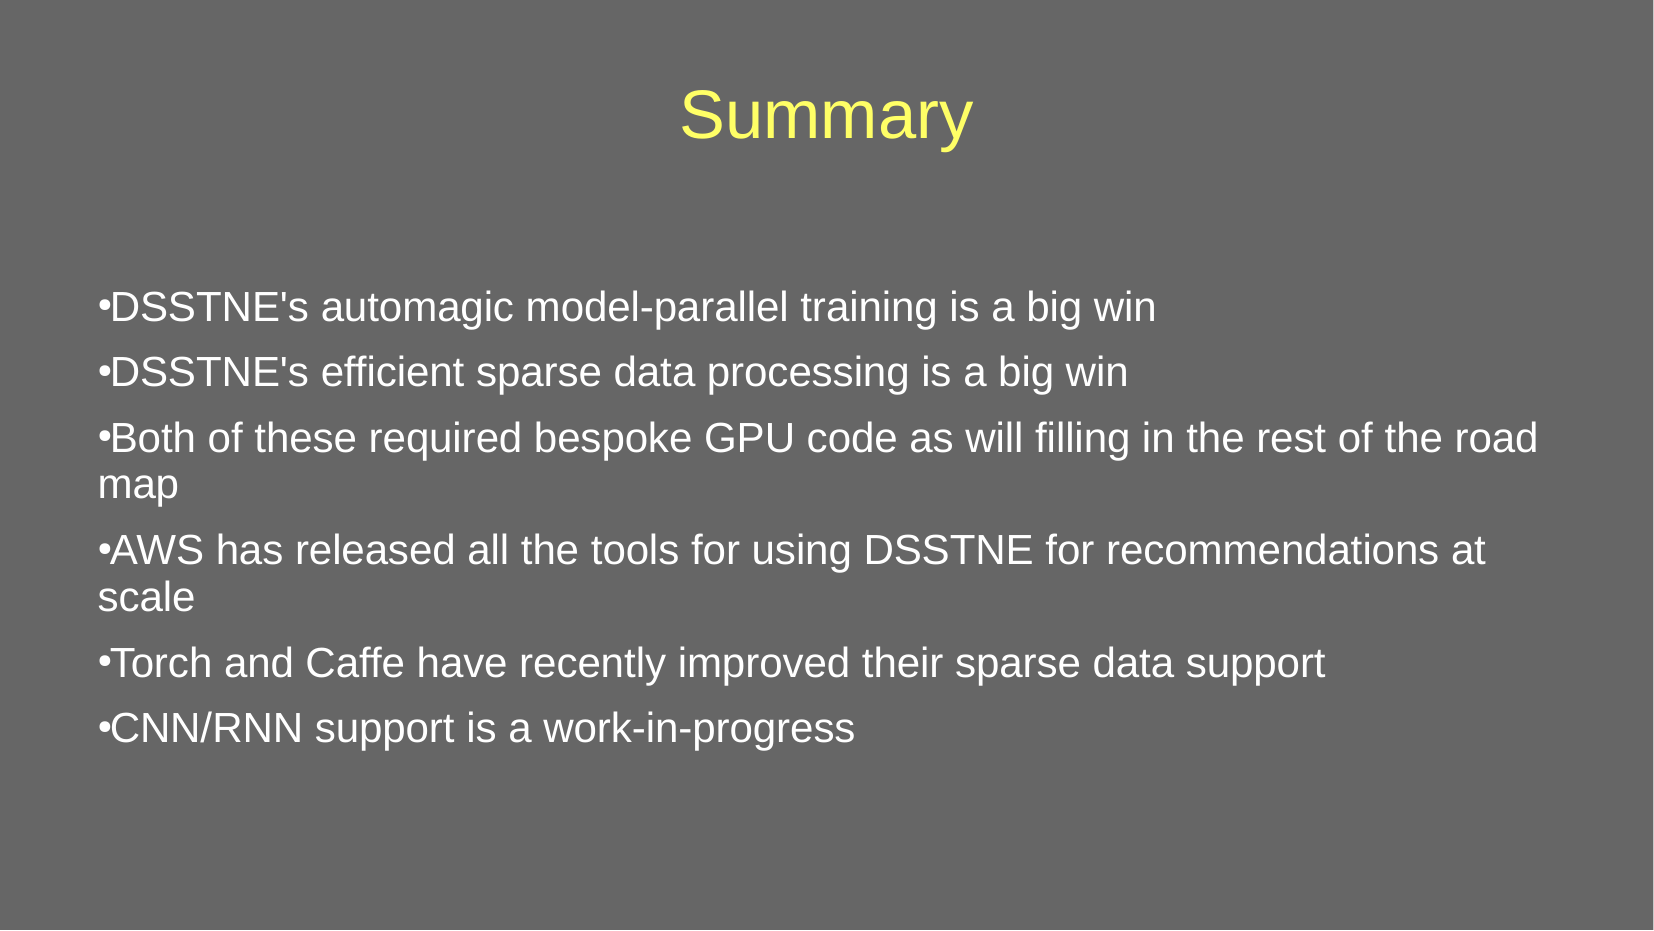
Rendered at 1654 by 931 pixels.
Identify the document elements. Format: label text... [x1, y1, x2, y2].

title Summary [82, 36, 1571, 193]
list DSSTNE's automagic model-parallel training is a big win DSSTNE's efficient sparse data processing is a big win Both of these required bespoke GPU code as will filling in the rest of the road map AWS has released all the tools for using DSSTNE for recommendations at scale Torch and Caffe have recently improved their sparse data support CNN/RNN support is a work-in-progress [82, 217, 1571, 757]
